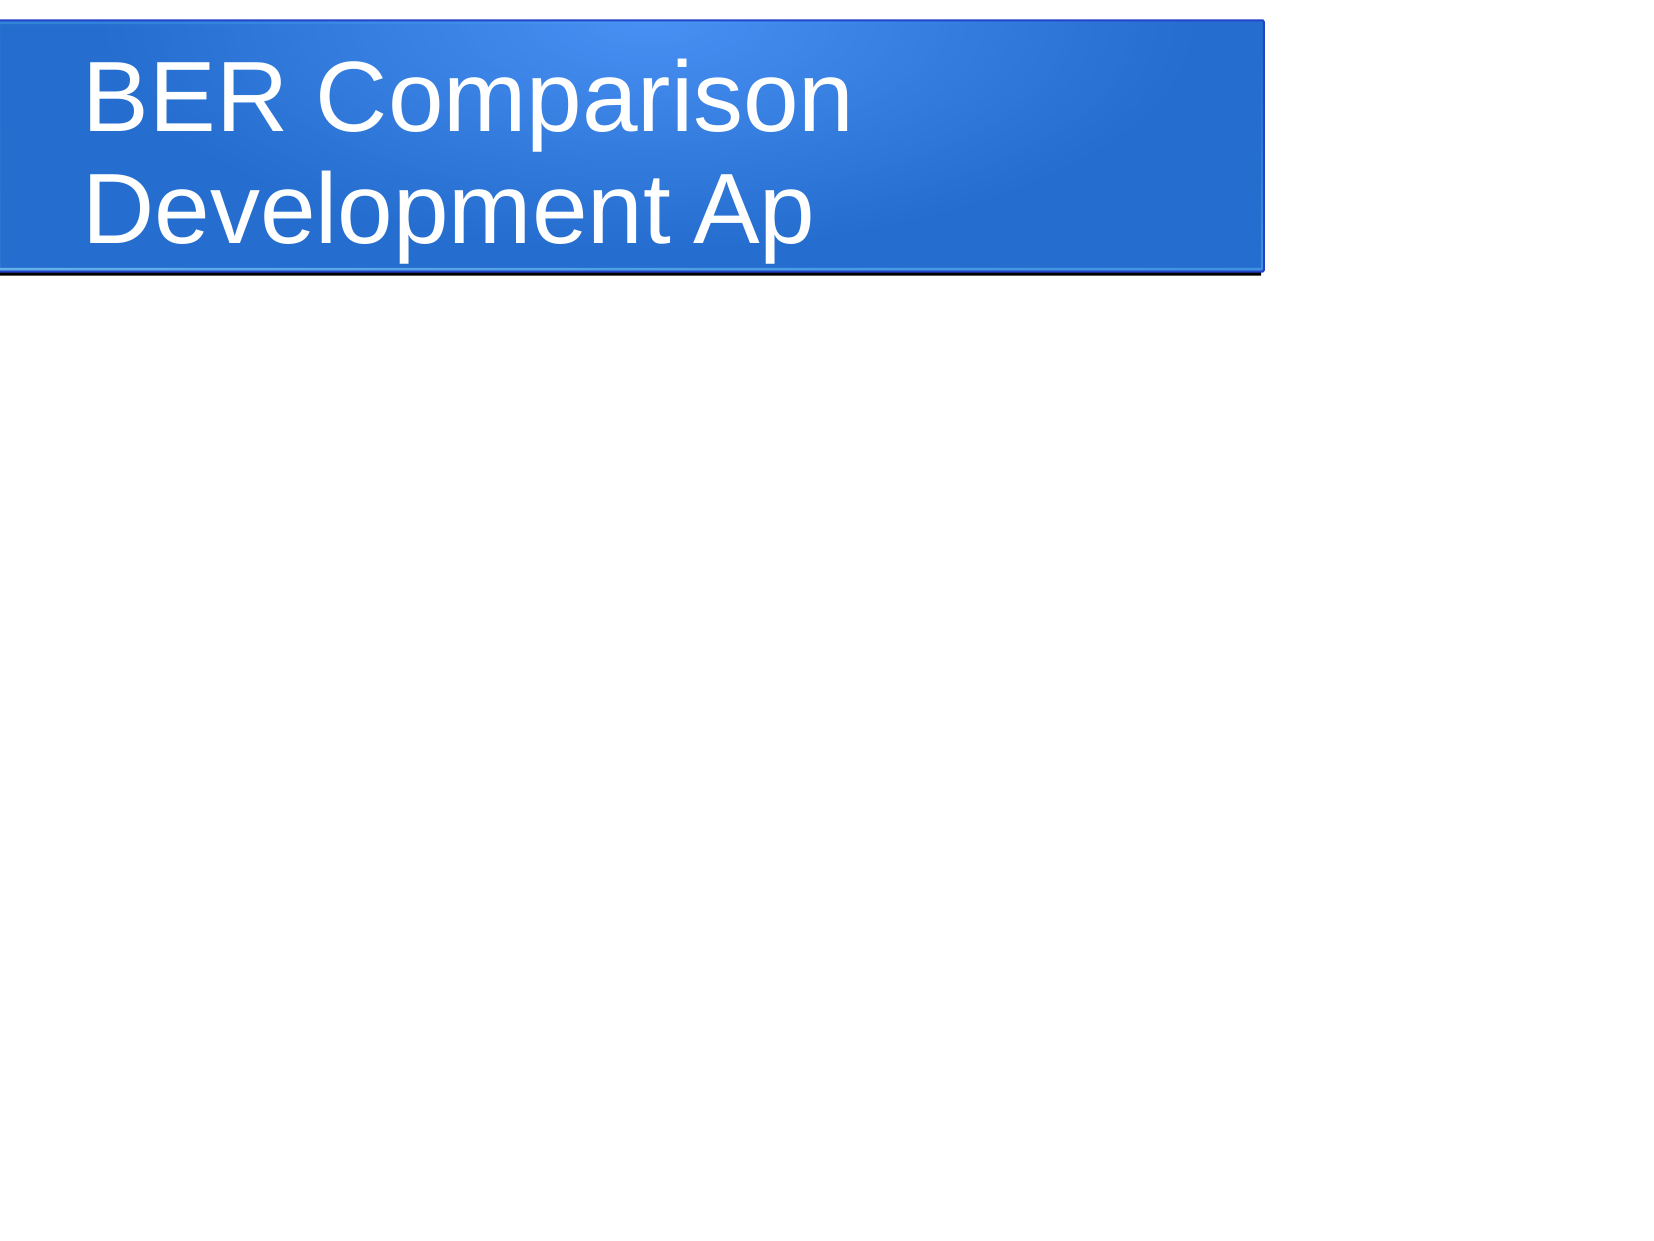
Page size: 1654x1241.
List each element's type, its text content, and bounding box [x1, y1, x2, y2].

title BER Comparison Development Ap [82, 41, 1250, 265]
